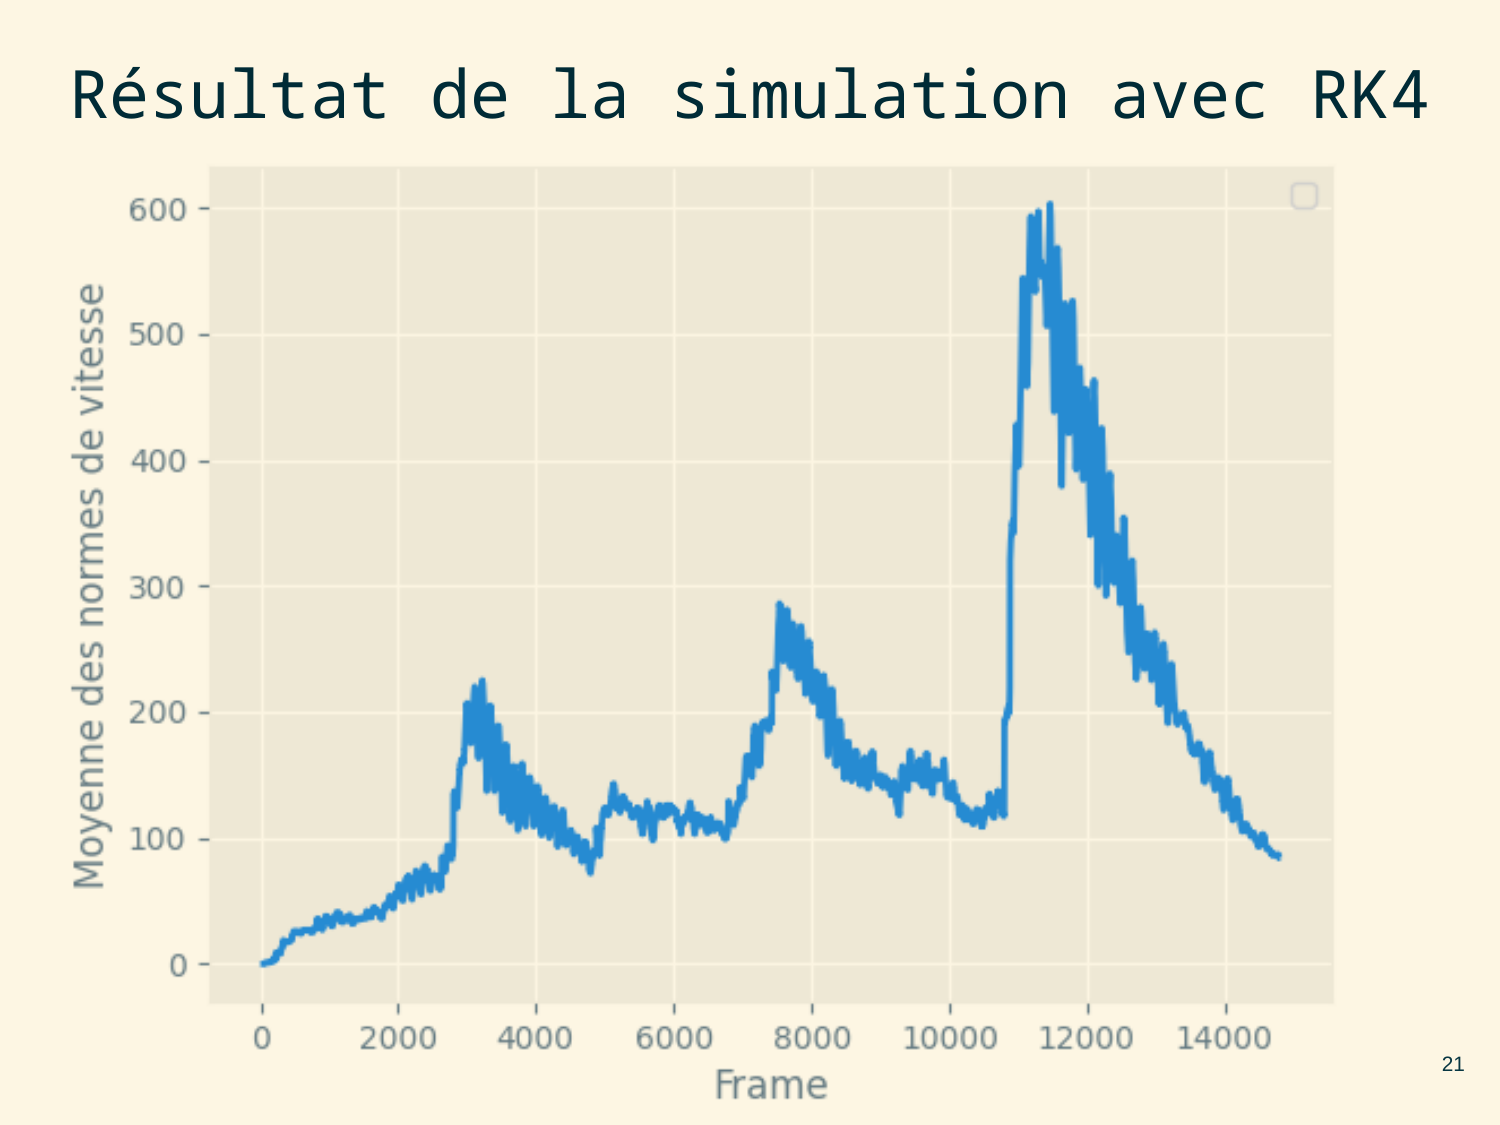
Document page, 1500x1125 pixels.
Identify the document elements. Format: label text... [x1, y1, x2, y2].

slide_number <numéro> [1389, 1019, 1480, 1106]
picture [29, 185, 1477, 1123]
title Résultat de la simulation avec RK4 [0, 0, 1500, 185]
